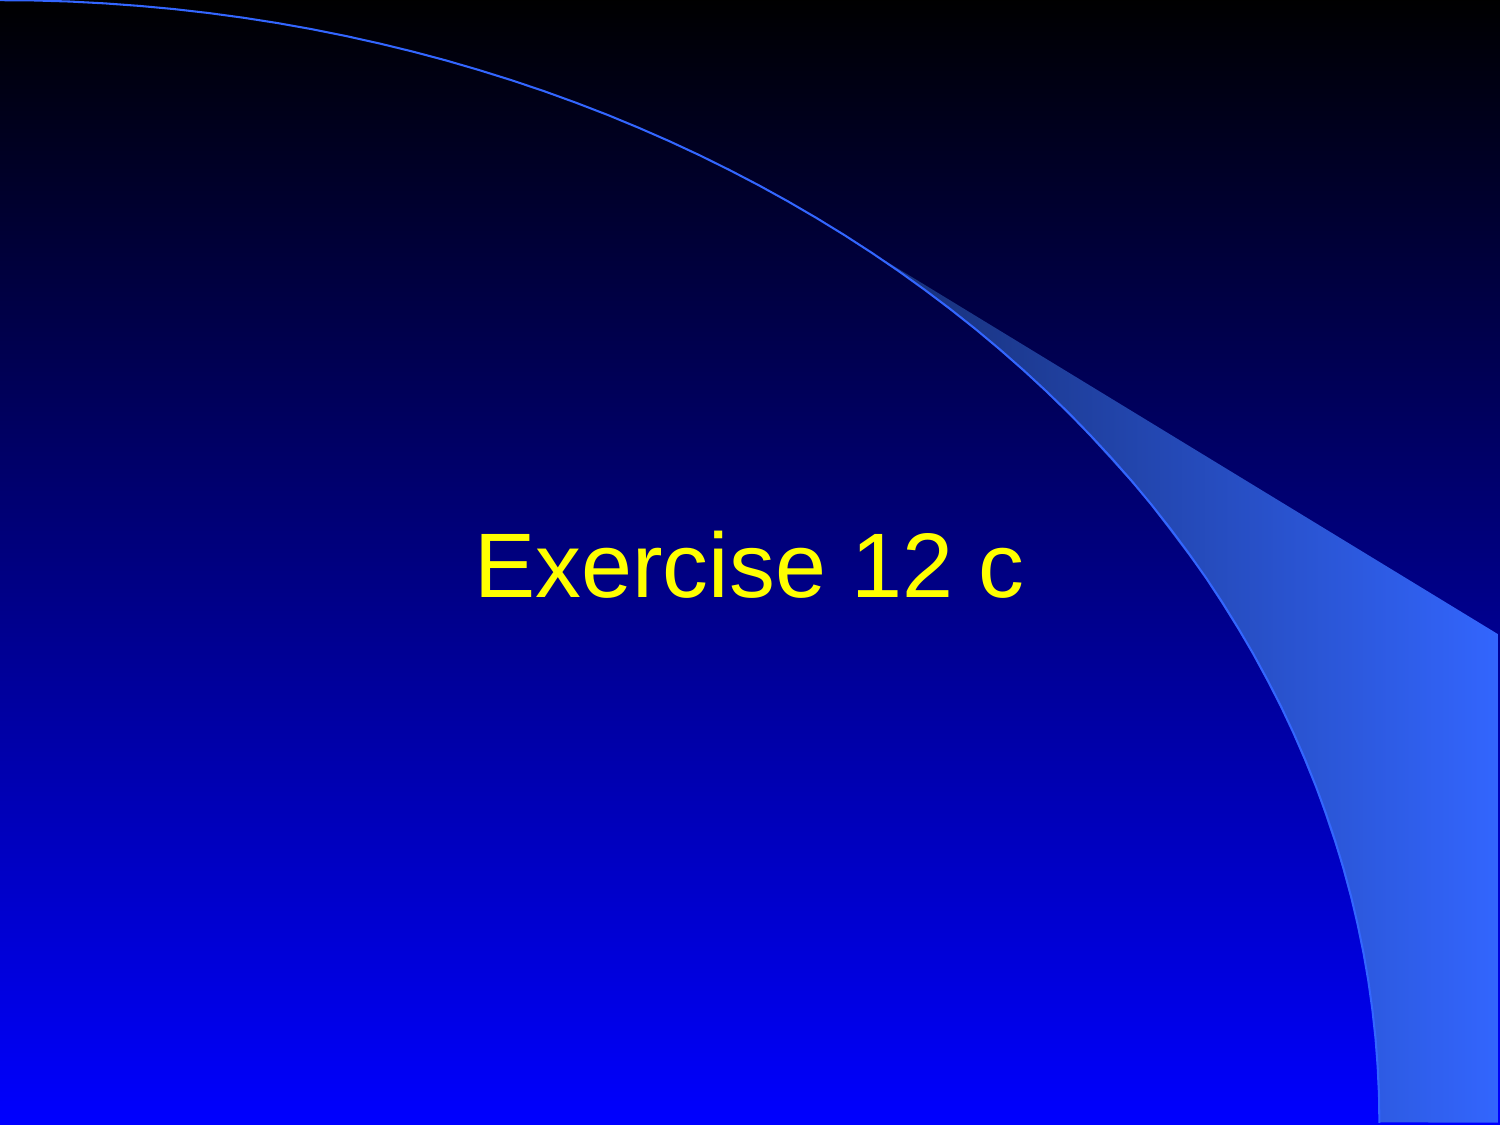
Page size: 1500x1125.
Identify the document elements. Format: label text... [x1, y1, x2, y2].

title Exercise 12 c [112, 474, 1388, 663]
